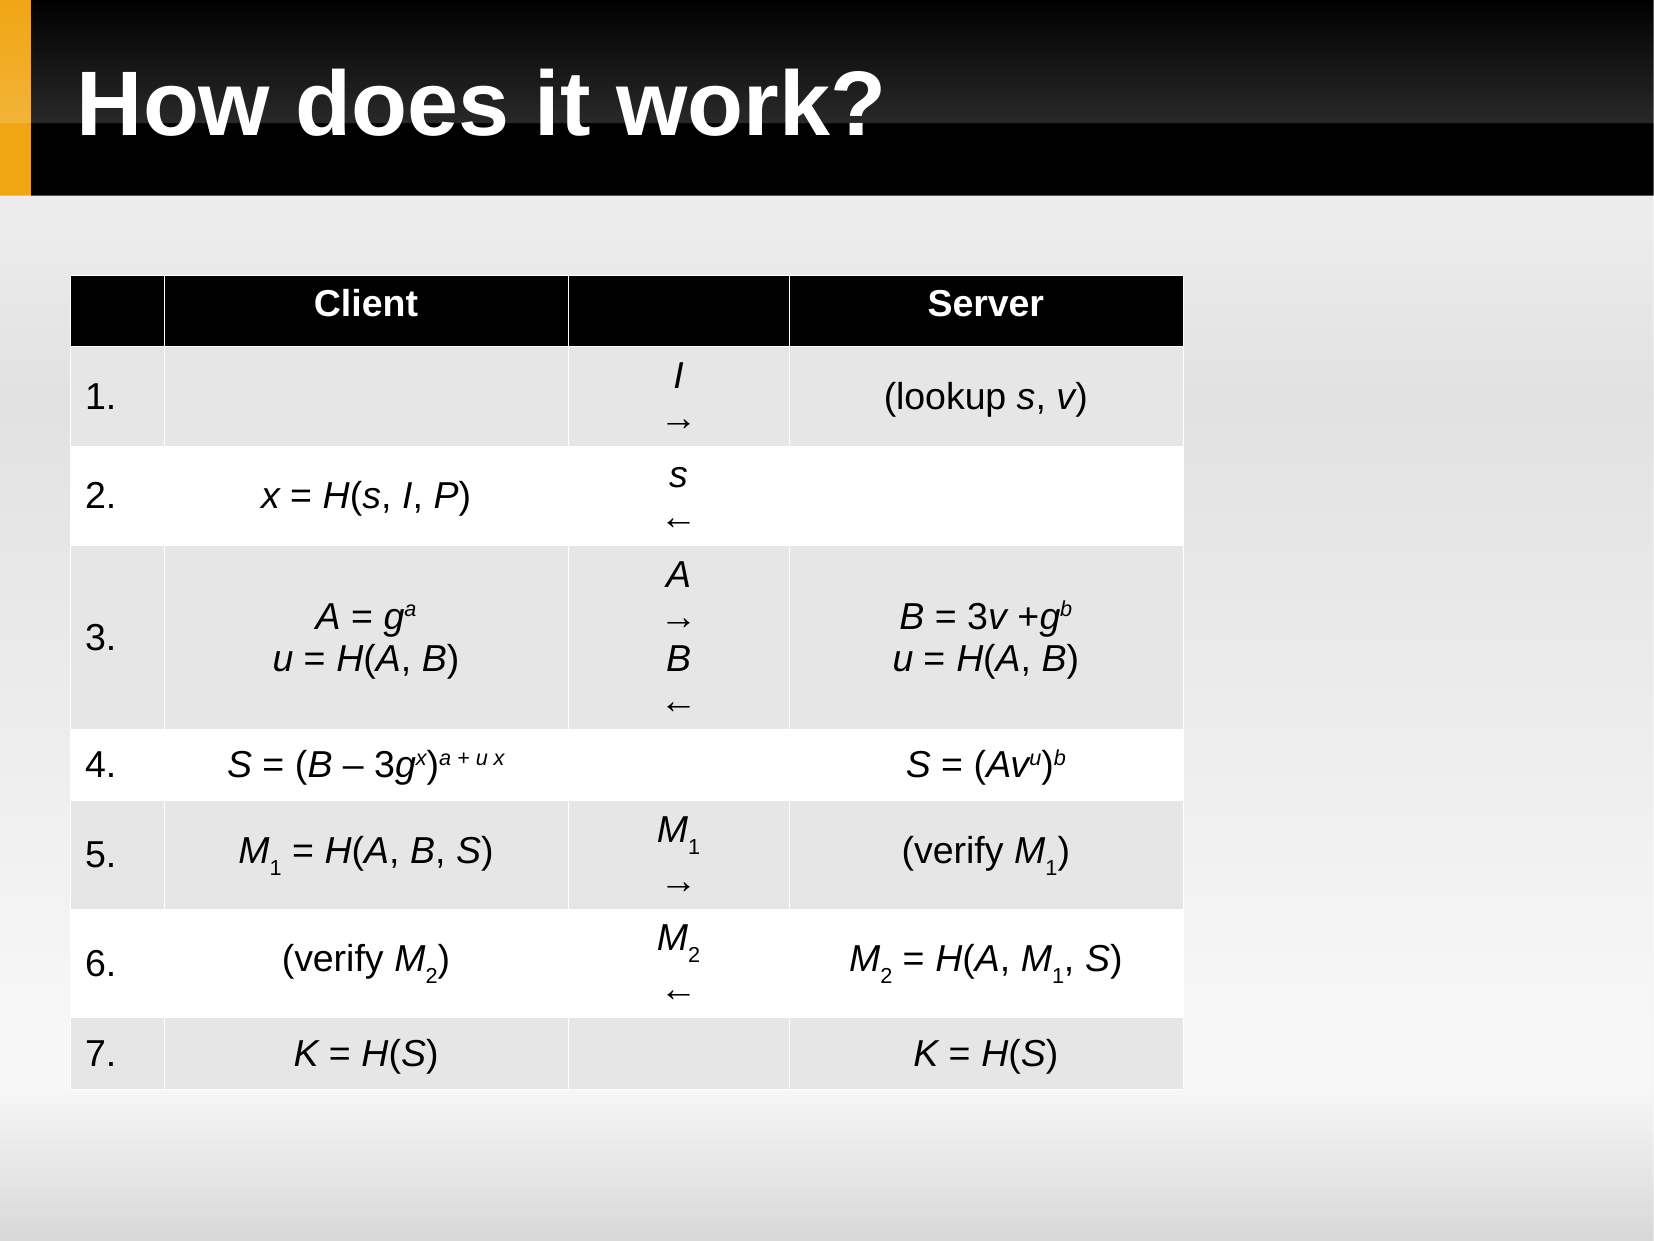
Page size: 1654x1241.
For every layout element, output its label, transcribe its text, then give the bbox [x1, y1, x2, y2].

table_cell B = 3v +gb u = H(A, B) [790, 546, 1183, 729]
table_cell (lookup s, v) [790, 347, 1183, 446]
table_cell M2 = H(A, M1, S) [790, 910, 1183, 1017]
table_cell K = H(S) [165, 1018, 568, 1089]
table_cell s ← [569, 447, 789, 545]
table_cell S = (Avu)b [790, 730, 1183, 800]
picture [0, 0, 1654, 1241]
table_cell I → [569, 347, 789, 446]
table_cell [790, 447, 1183, 545]
table_cell 1. [71, 347, 164, 446]
table_cell 4. [71, 730, 164, 800]
table_cell (verify M2) [165, 910, 568, 1017]
table_cell A → B ← [569, 546, 789, 729]
table_cell 2. [71, 447, 164, 545]
table_cell 7. [71, 1018, 164, 1089]
table_cell M1 → [569, 801, 789, 909]
table_cell A = ga u = H(A, B) [165, 546, 568, 729]
table_header Client [165, 276, 568, 346]
table_cell K = H(S) [790, 1018, 1183, 1089]
table_cell [569, 730, 789, 800]
table_header [71, 276, 164, 346]
table_cell x = H(s, I, P) [165, 447, 568, 545]
title How does it work? [76, 0, 1565, 208]
table_cell [569, 1018, 789, 1089]
table_cell M2 ← [569, 910, 789, 1017]
table_cell 5. [71, 801, 164, 909]
table_cell 3. [71, 546, 164, 729]
table_cell [165, 347, 568, 446]
table_cell S = (B – 3gx)a + u x [165, 730, 568, 800]
table_header Server [790, 276, 1183, 346]
table_header [569, 276, 789, 346]
table_cell 6. [71, 910, 164, 1017]
table_cell M1 = H(A, B, S) [165, 801, 568, 909]
table_cell (verify M1) [790, 801, 1183, 909]
